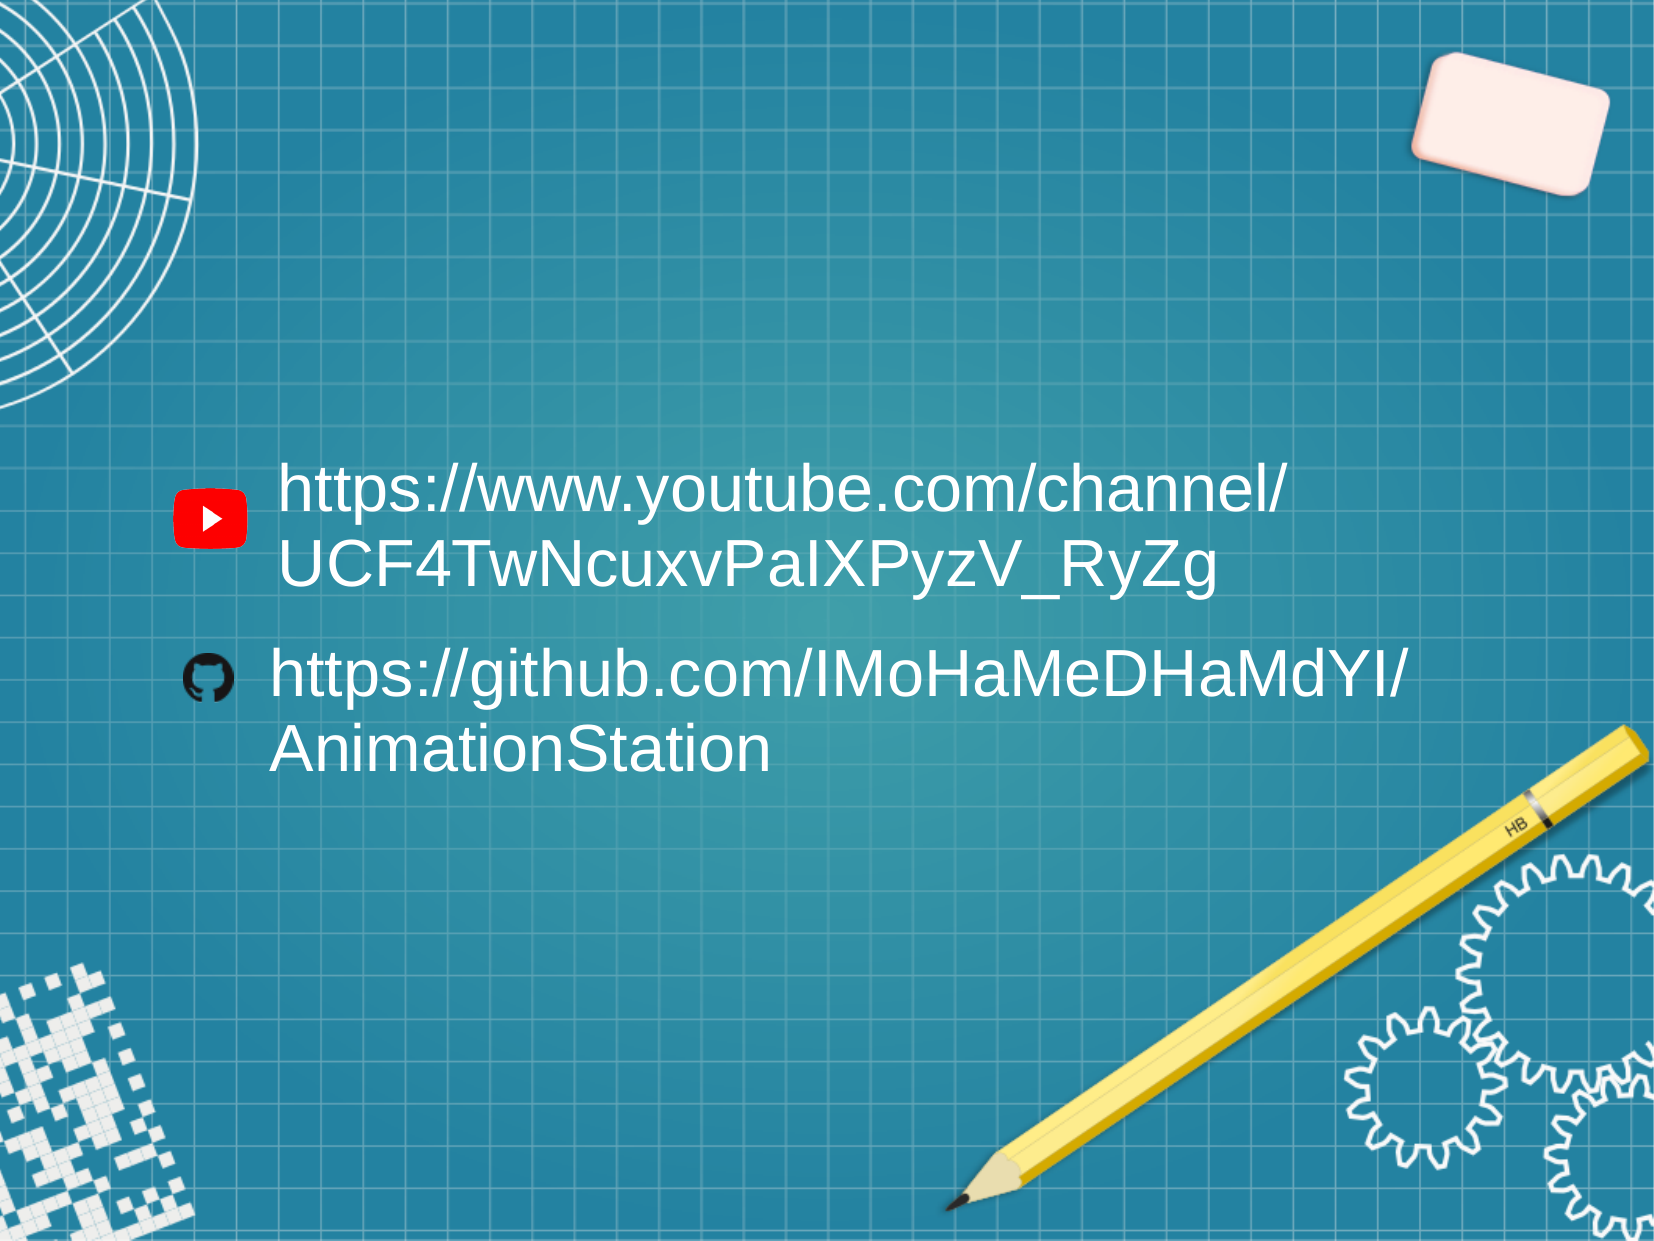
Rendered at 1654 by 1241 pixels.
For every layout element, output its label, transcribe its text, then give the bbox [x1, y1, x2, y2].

picture [0, 0, 1654, 1241]
text_box https://github.com/IMoHaMeDHaMdYI/AnimationStation [254, 628, 1509, 793]
text_box https://www.youtube.com/channel/UCF4TwNcuxvPaIXPyzV_RyZg [263, 443, 1584, 609]
